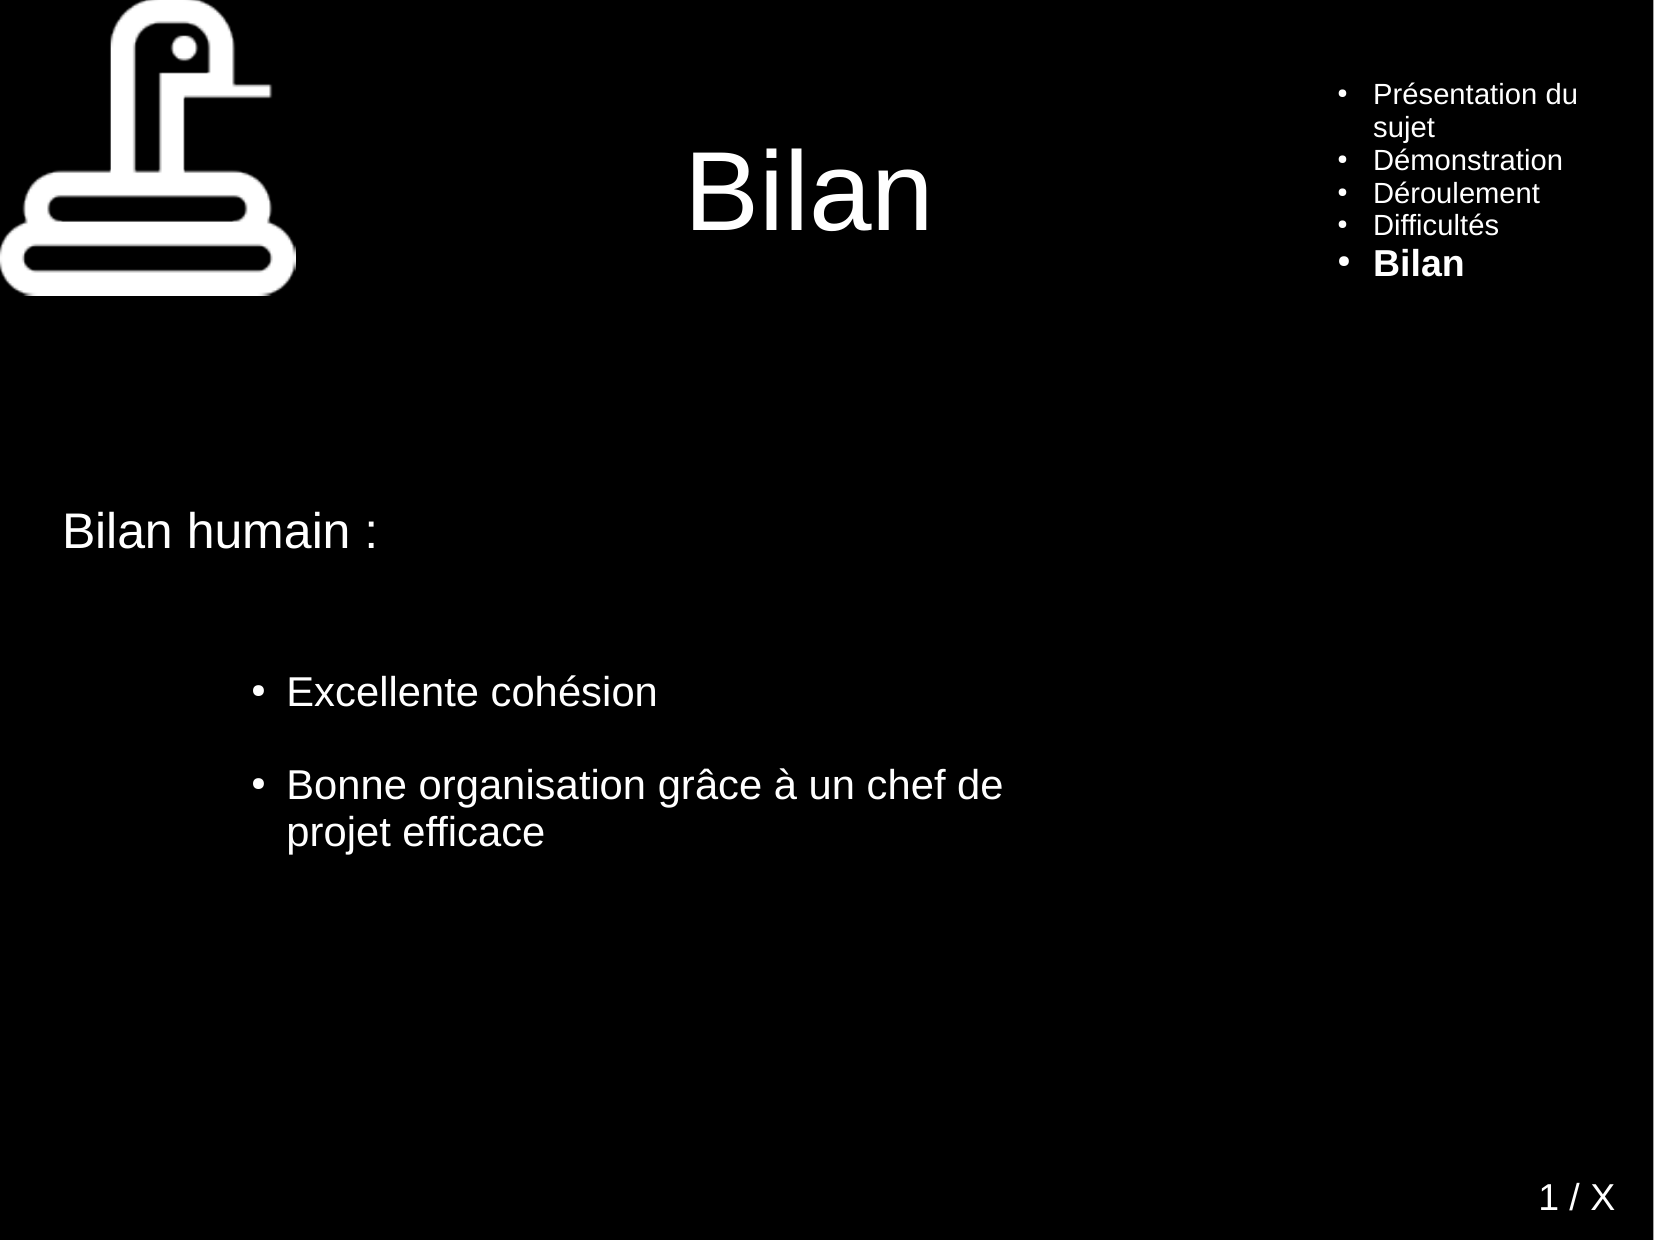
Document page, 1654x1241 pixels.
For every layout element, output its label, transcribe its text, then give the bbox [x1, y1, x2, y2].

text_box 1 / X [1523, 1169, 1654, 1241]
title Bilan [295, 88, 1323, 296]
text_box Excellente cohésion Bonne organisation grâce à un chef de projet efficace [236, 661, 1134, 909]
picture [0, 0, 296, 296]
text_box Bilan humain : [47, 496, 626, 623]
text_box Présentation du sujet Démonstration Déroulement Difficultés Bilan [1322, 70, 1654, 334]
